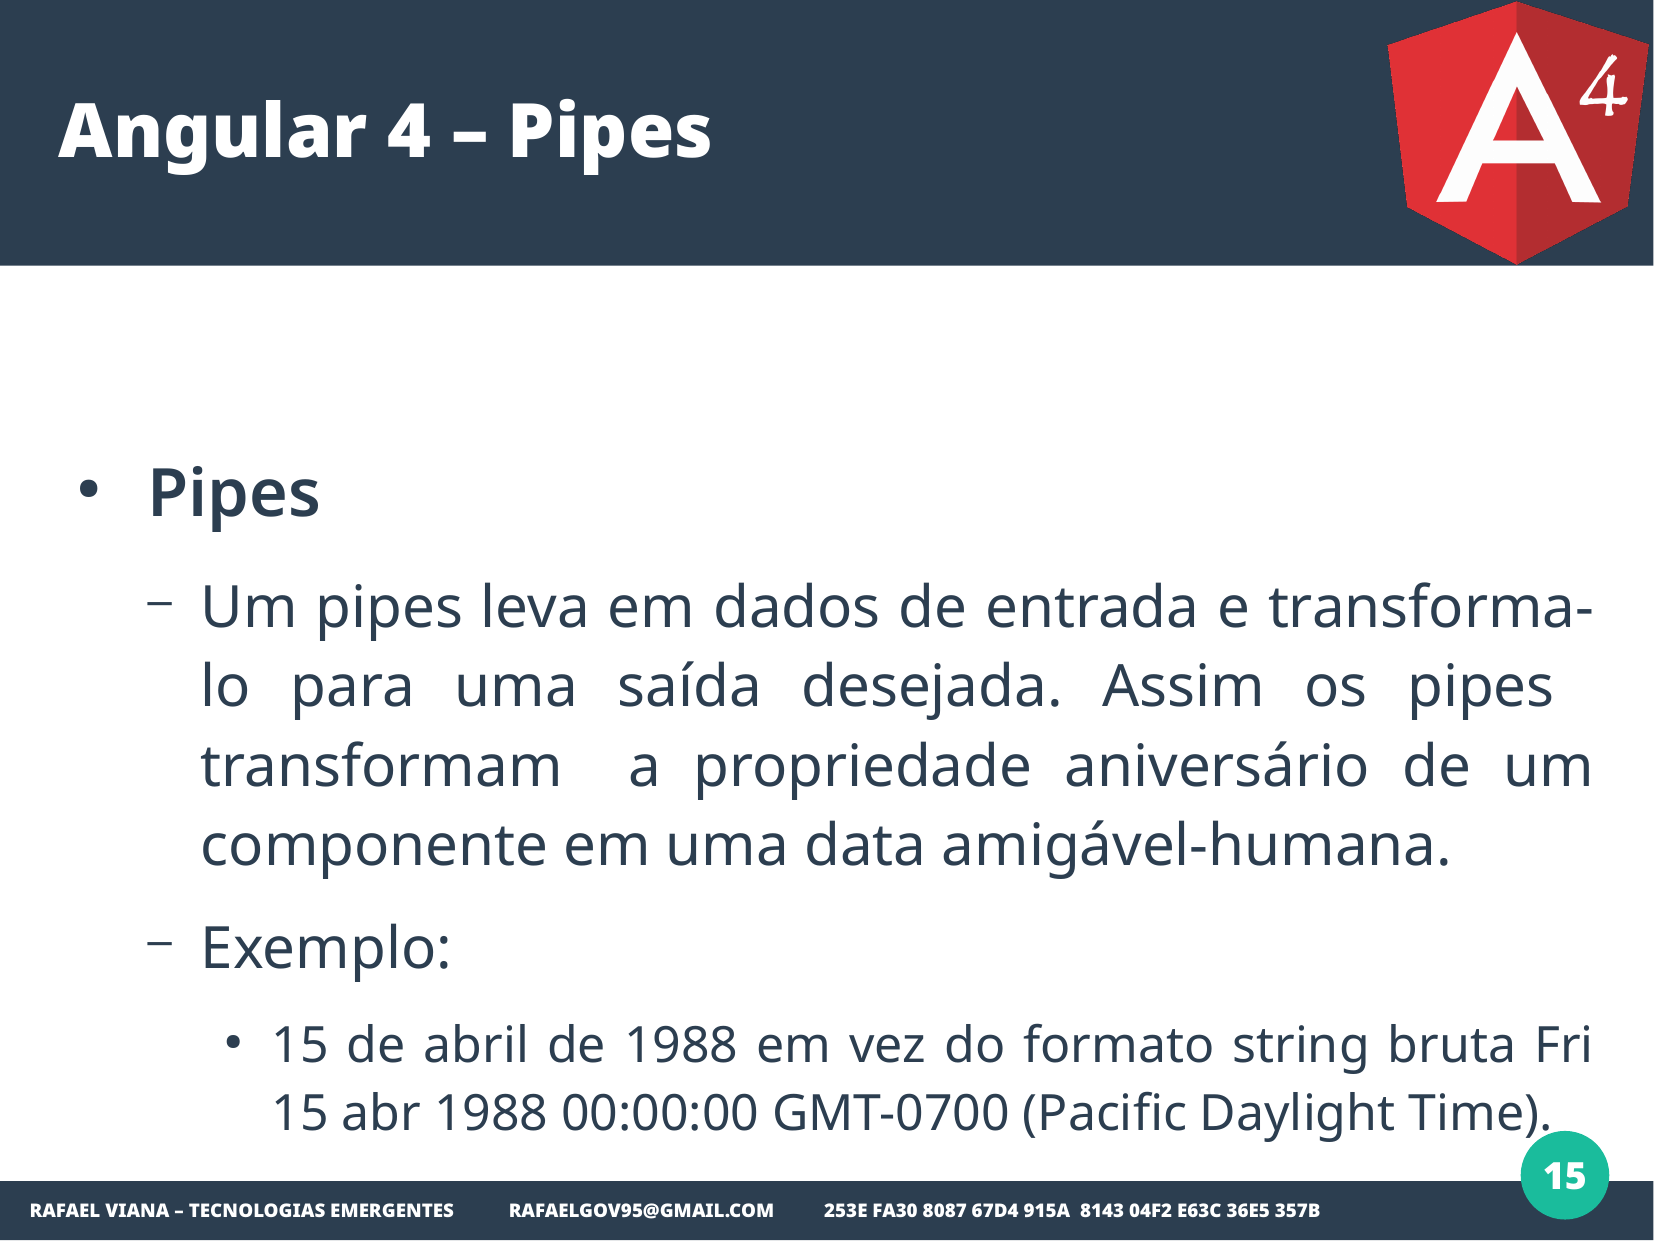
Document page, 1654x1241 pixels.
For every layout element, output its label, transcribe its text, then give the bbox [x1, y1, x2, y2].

title Angular 4 – Pipes [59, 49, 1387, 207]
picture [1387, 0, 1654, 266]
list Pipes Um pipes leva em dados de entrada e transforma-lo para uma saída desejada. Assim os pipes transformam a propriedade aniversário de um componente em uma data amigável-humana. Exemplo: 15 de abril de 1988 em vez do formato string bruta Fri 15 abr 1988 00:00:00 GMT-0700 (Pacific Daylight Time). [59, 324, 1595, 1152]
text_box RAFAEL VIANA – TECNOLOGIAS EMERGENTES RAFAELGOV95@GMAIL.COM 253E FA30 8087 67D4 915A 8143 04F2 E63C 36E5 357B [29, 1181, 1654, 1241]
